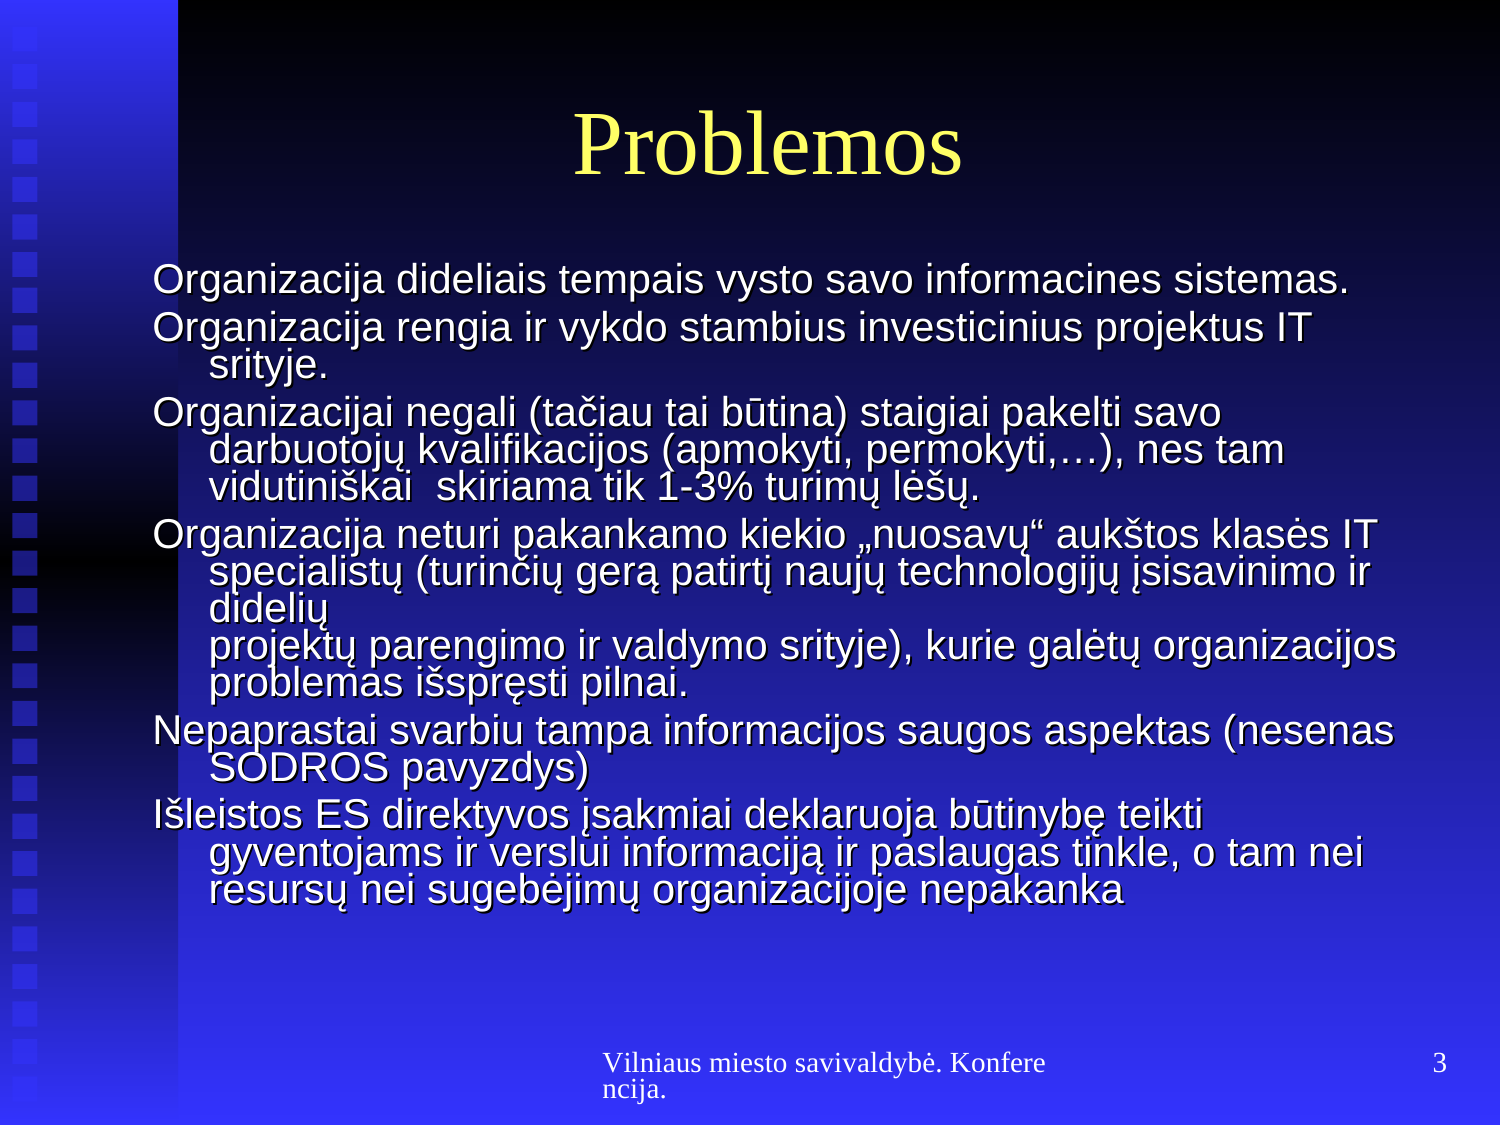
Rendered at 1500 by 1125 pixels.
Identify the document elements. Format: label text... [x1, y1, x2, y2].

text_box Problemos [99, 49, 1438, 238]
text_box Organizacija dideliais tempais vysto savo informacines sistemas. Organizacija rengia ir vykdo stambius investicinius projektus IT srityje. Organizacijai negali (tačiau tai būtina) staigiai pakelti savo darbuotojų kvalifikacijos (apmokyti, permokyti,…), nes tam vidutiniškai skiriama tik 1-3% turimų lėšų. Organizacija neturi pakankamo kiekio „nuosavų“ aukštos klasės IT specialistų (turinčių gerą patirtį naujų technologijų įsisavinimo ir didelių projektų parengimo ir valdymo srityje), kurie galėtų organizacijos problemas išspręsti pilnai. Nepaprastai svarbiu tampa informacijos saugos aspektas (nesenas SODROS pavyzdys) Išleistos ES direktyvos įsakmiai deklaruoja būtinybę teikti gyventojams ir verslui informaciją ir paslaugas tinkle, o tam nei resursų nei sugebėjimų organizacijoje nepakanka [137, 200, 1500, 1075]
